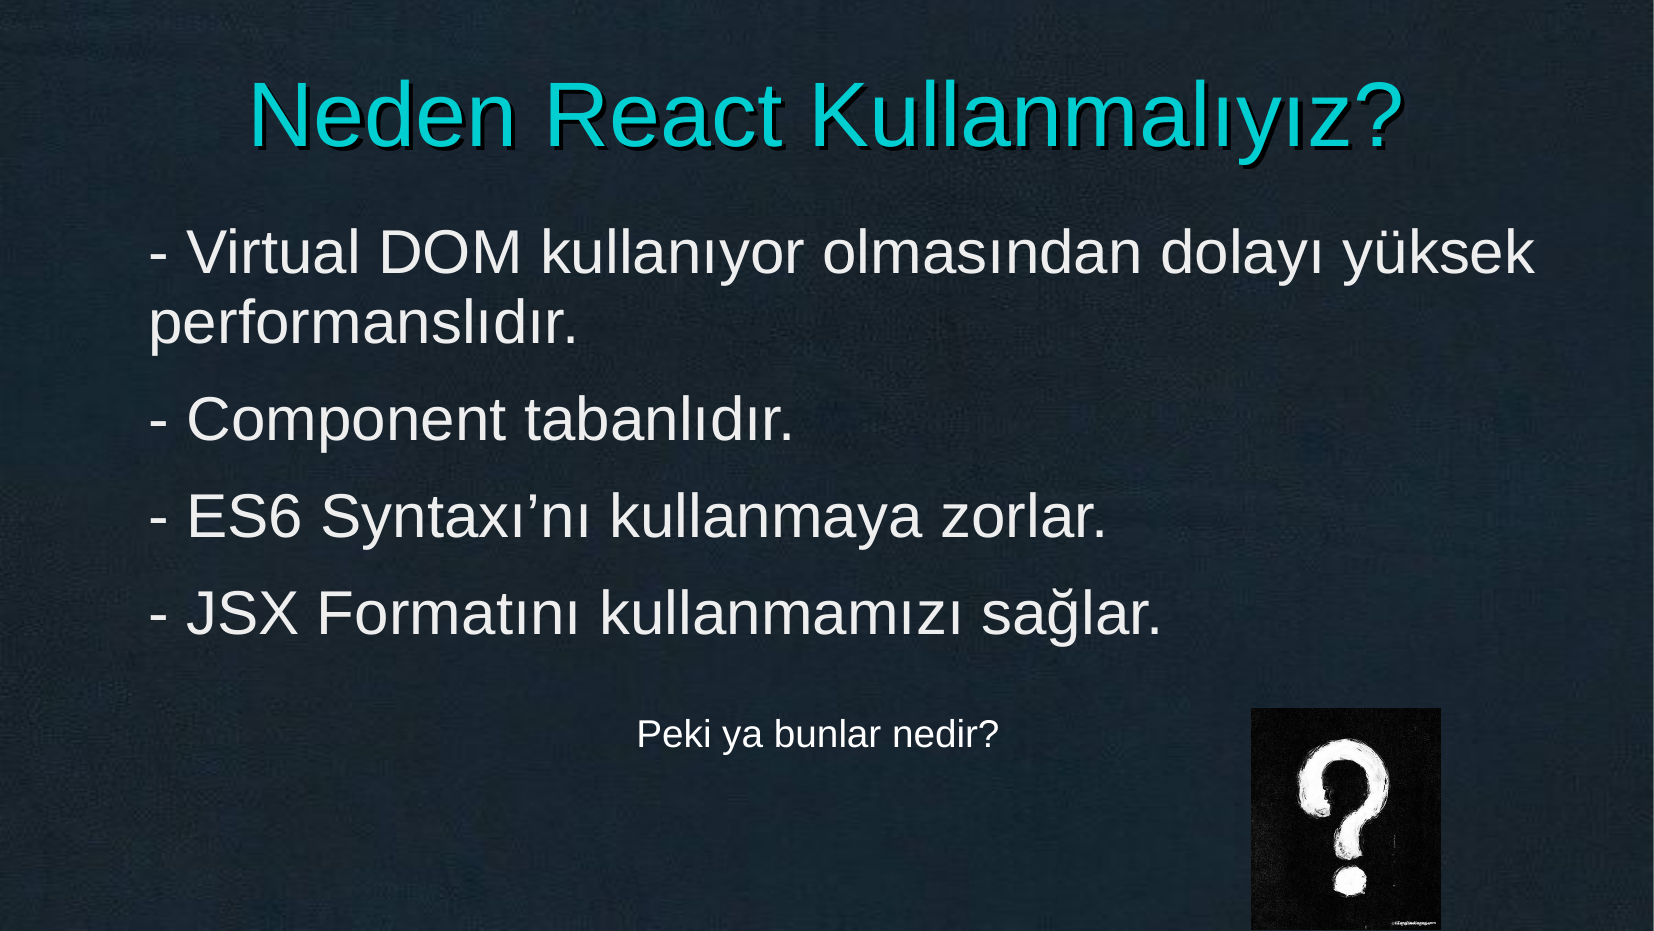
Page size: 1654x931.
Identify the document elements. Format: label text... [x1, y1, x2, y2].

list - Virtual DOM kullanıyor olmasından dolayı yüksek performanslıdır. - Component tabanlıdır. - ES6 Syntaxı’nı kullanmaya zorlar. - JSX Formatını kullanmamızı sağlar. Peki ya bunlar nedir? [82, 217, 1571, 758]
title Neden React Kullanmalıyız? [82, 37, 1571, 193]
picture [0, 0, 1654, 931]
